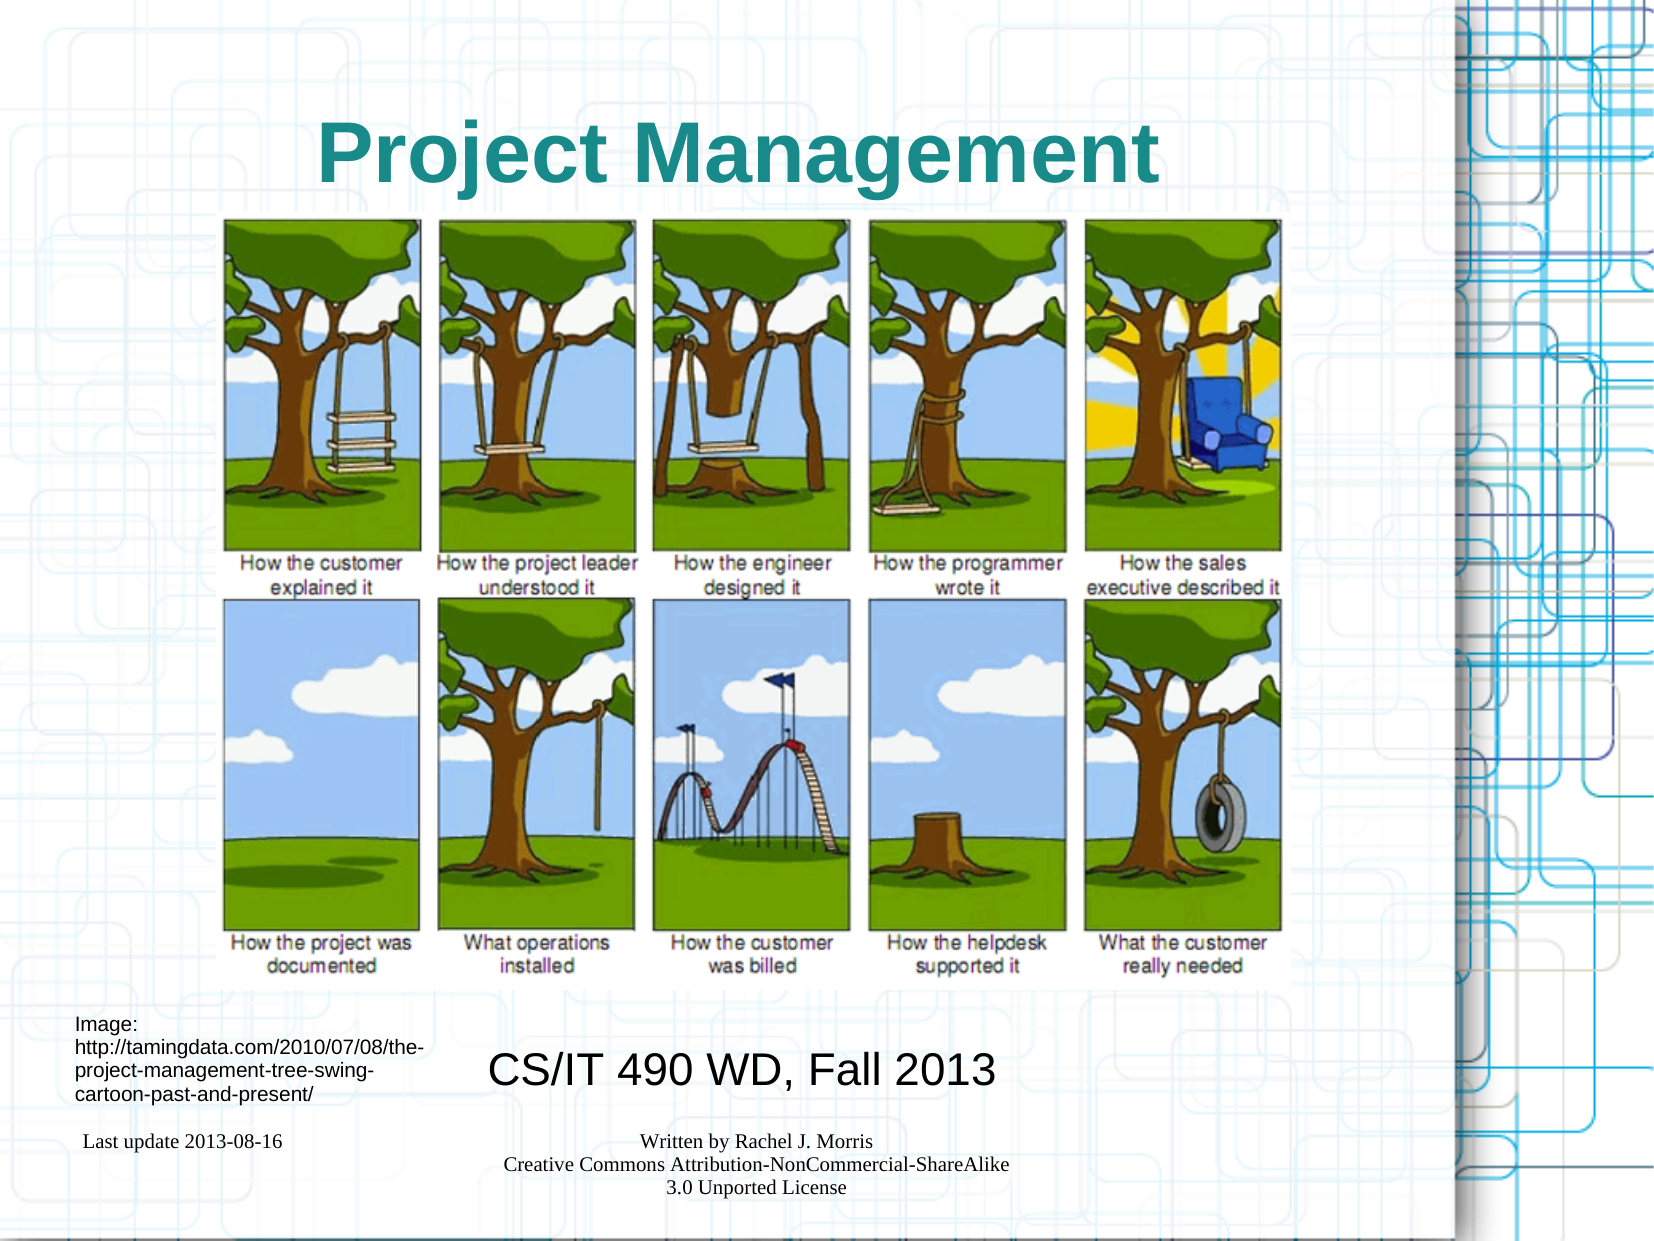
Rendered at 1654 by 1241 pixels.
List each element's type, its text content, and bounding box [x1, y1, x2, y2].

picture [0, 0, 1654, 1241]
text_box Image: http://tamingdata.com/2010/07/08/the-project-management-tree-swing-cartoon-past-and-present/ [60, 1005, 466, 1113]
title Project Management [59, 49, 1418, 257]
subtitle CS/IT 490 WD, Fall 2013 [466, 1043, 1410, 1096]
